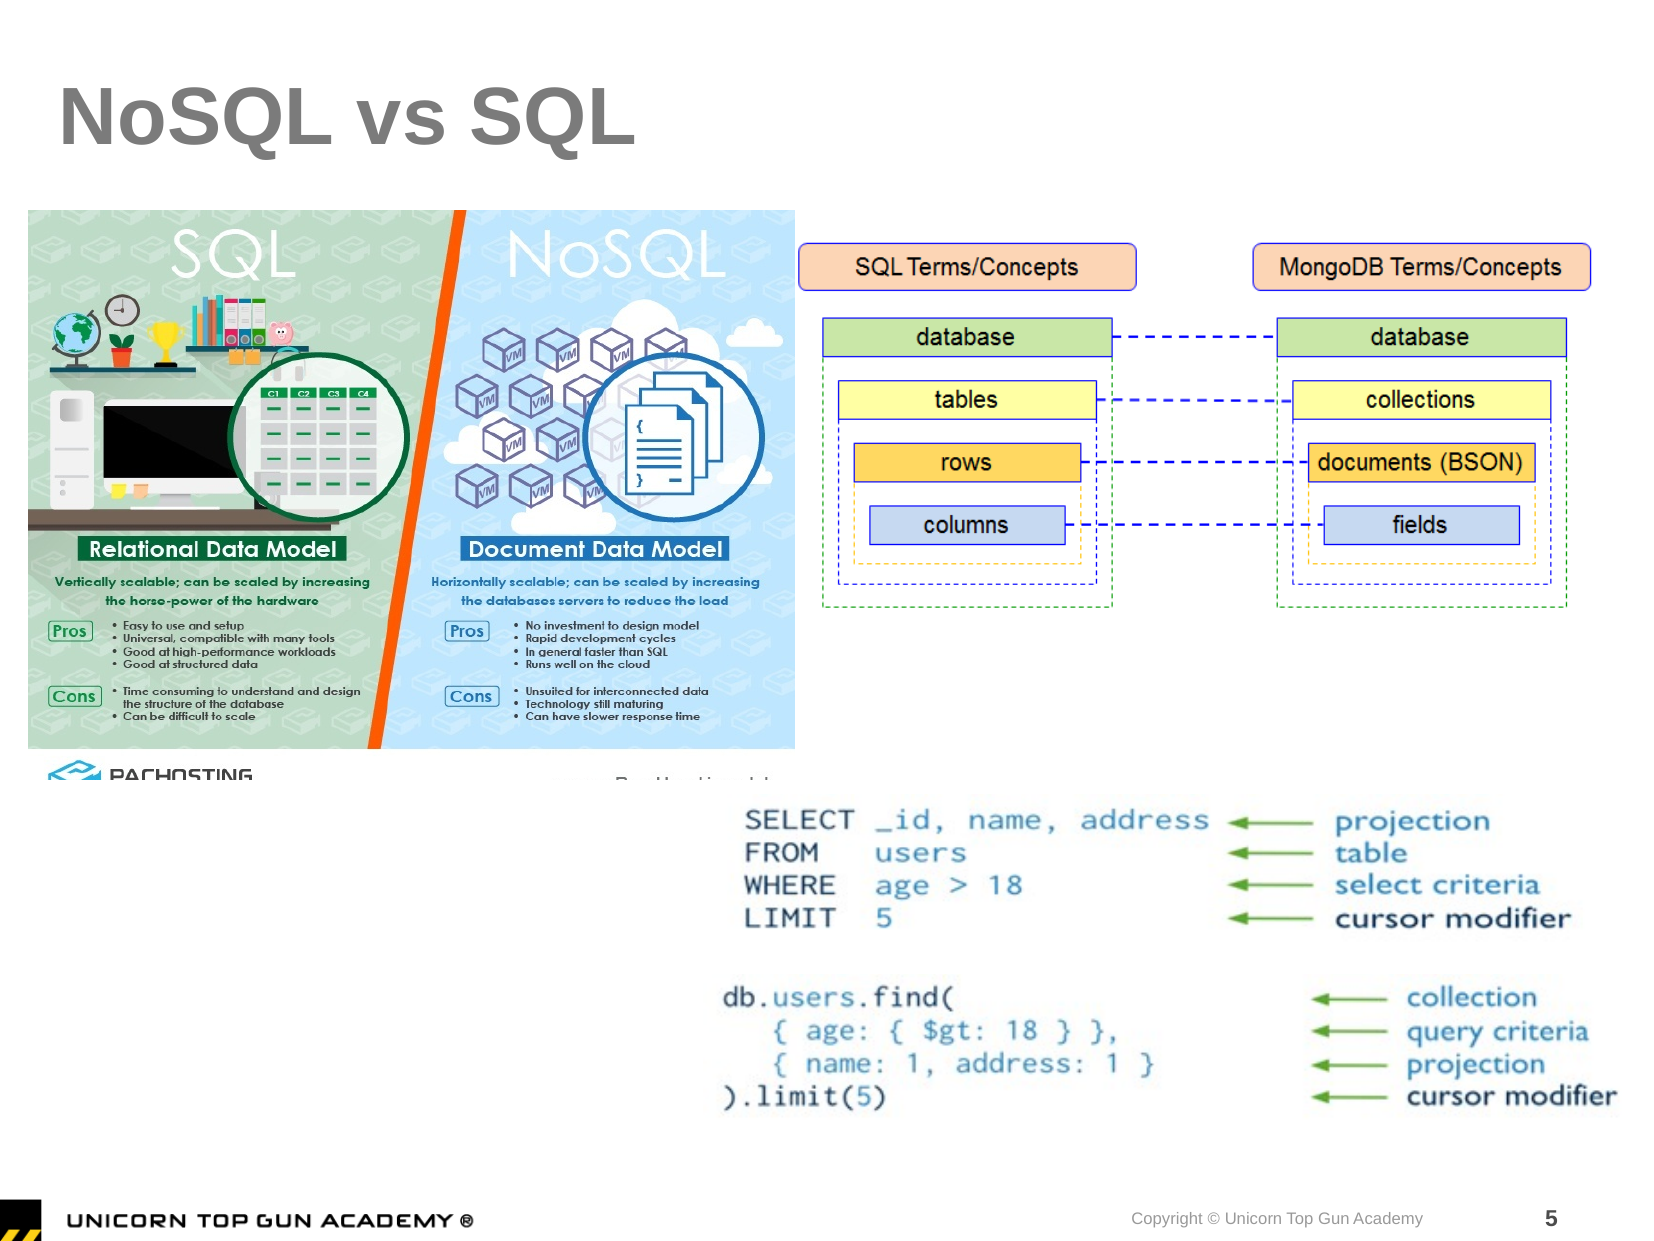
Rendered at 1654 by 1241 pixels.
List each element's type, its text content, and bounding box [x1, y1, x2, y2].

title NoSQL vs SQL [59, 17, 1595, 201]
picture [28, 210, 1619, 780]
picture [703, 975, 1636, 1126]
picture [701, 795, 1603, 946]
